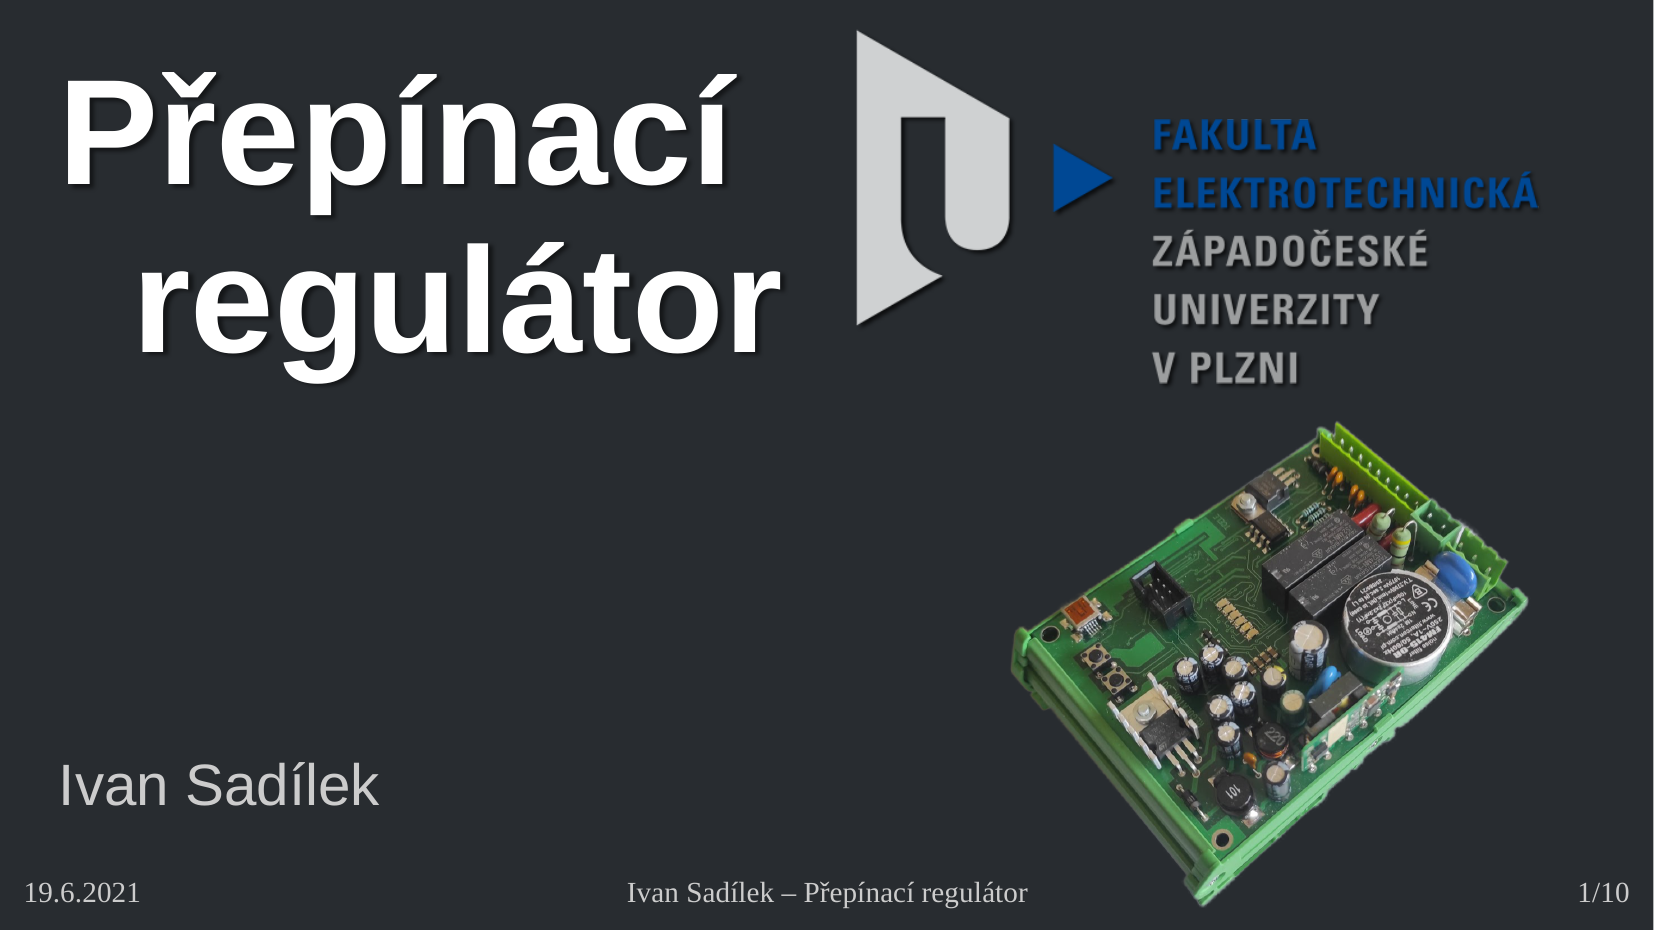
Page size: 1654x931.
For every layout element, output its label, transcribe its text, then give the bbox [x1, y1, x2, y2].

picture [856, 29, 1565, 401]
title Přepínací regulátor [59, 48, 798, 384]
picture [1003, 418, 1536, 911]
subtitle Ivan Sadílek [59, 738, 945, 833]
